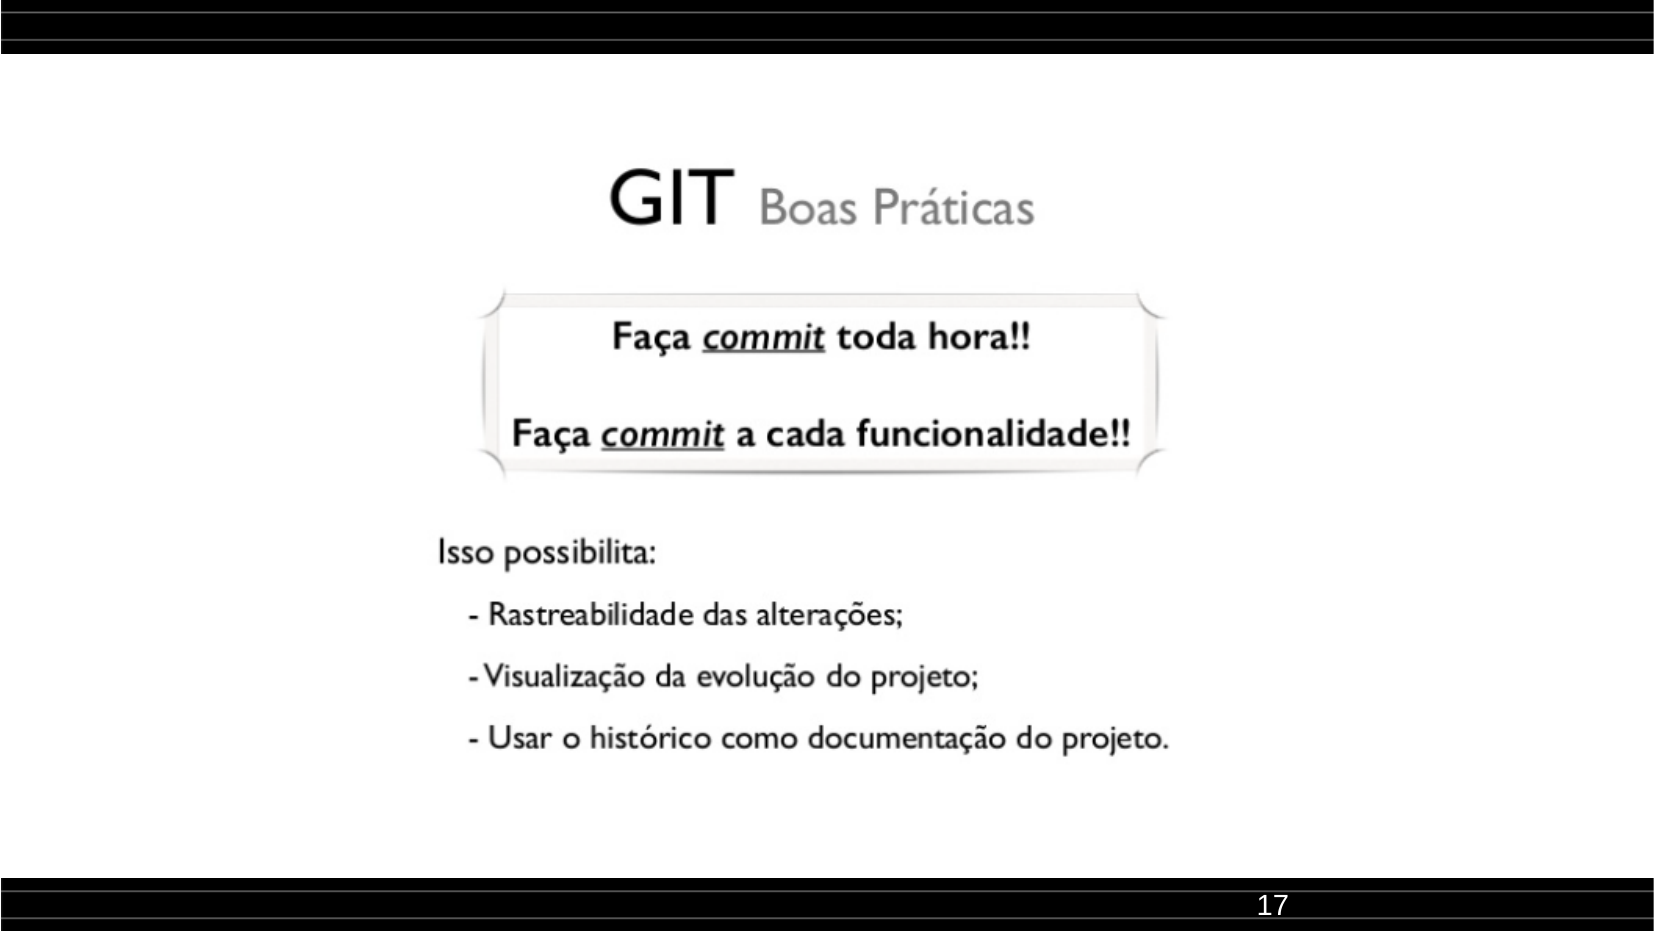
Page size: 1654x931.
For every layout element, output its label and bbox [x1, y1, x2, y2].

picture [414, 156, 1240, 774]
